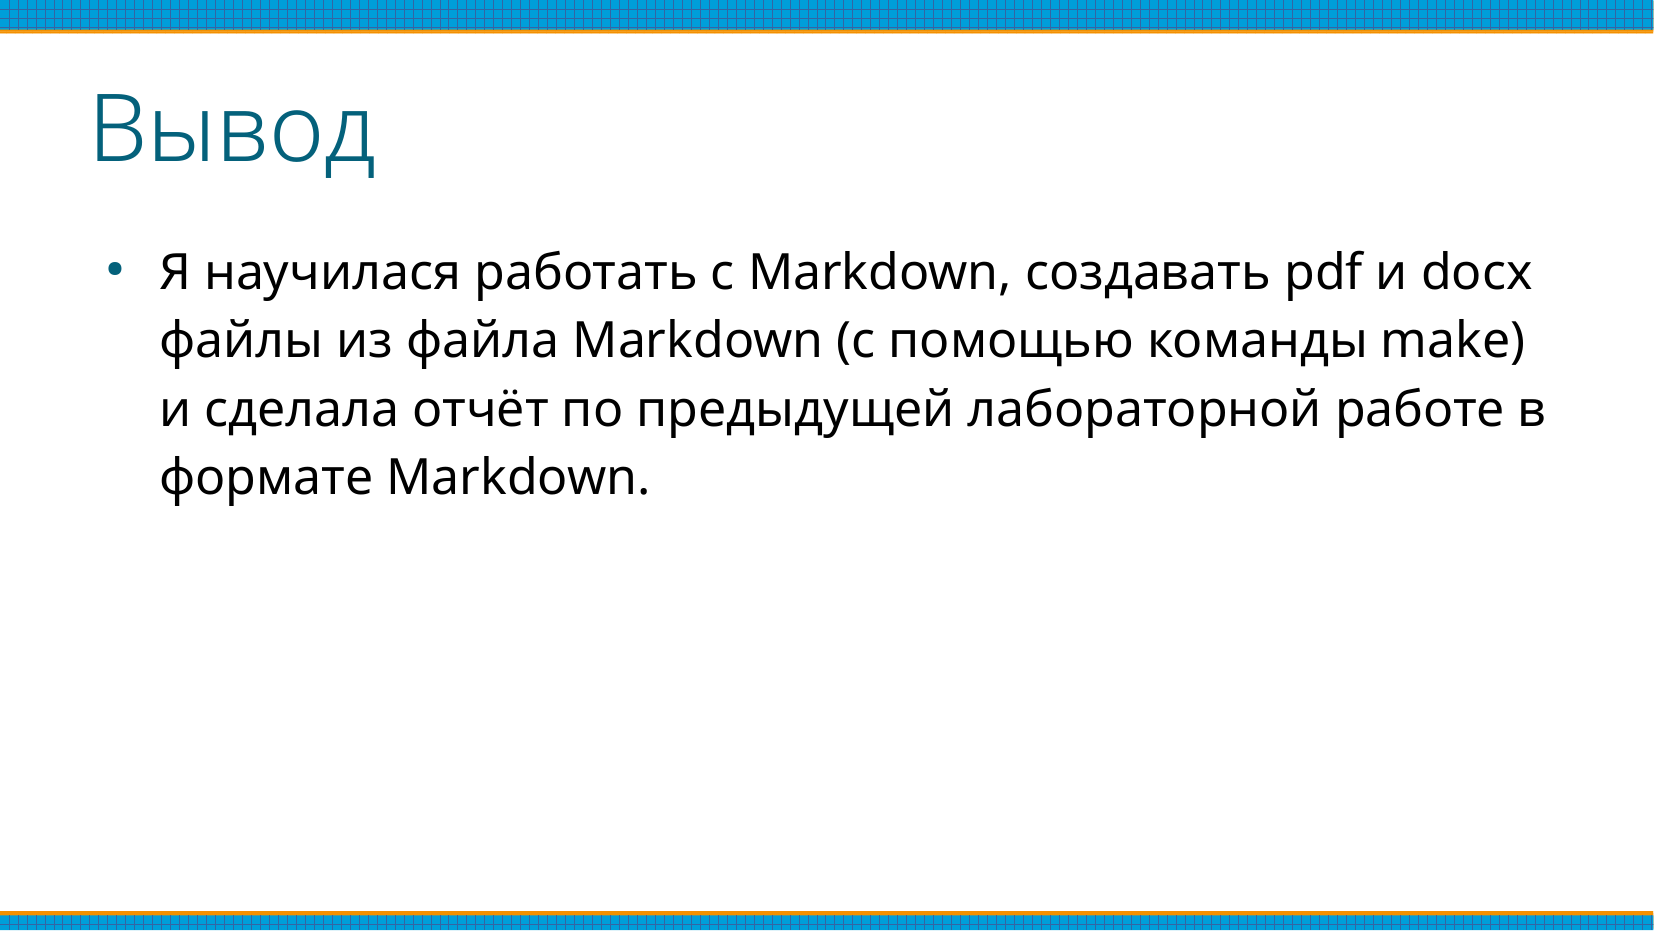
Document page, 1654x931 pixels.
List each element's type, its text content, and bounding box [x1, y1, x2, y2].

list Я научилася работать с Markdown, создавать pdf и docx файлы из файла Markdown (с помощью команды make) и сделала отчёт по предыдущей лабораторной работе в формате Markdown. [88, 236, 1565, 901]
title Вывод [88, 44, 1565, 207]
